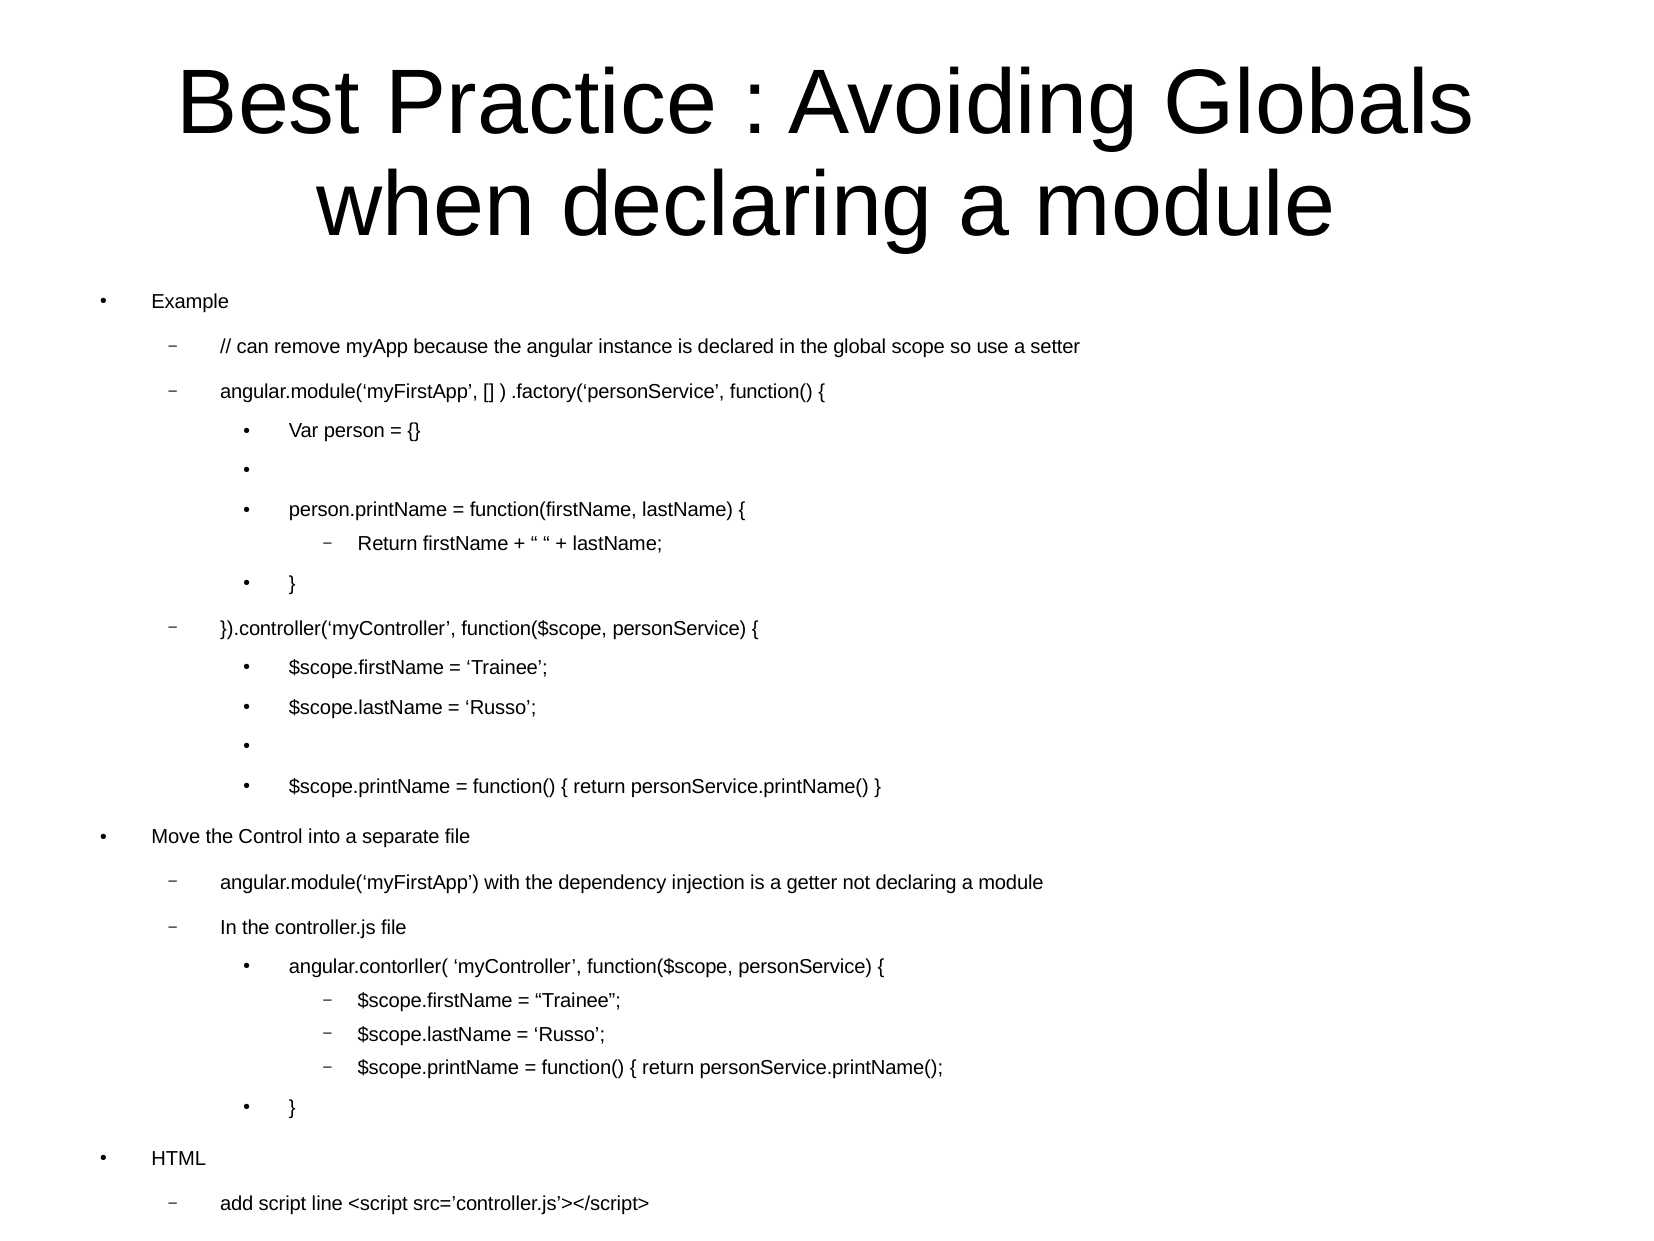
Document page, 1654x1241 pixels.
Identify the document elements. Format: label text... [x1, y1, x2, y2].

title Best Practice : Avoiding Globals when declaring a module [82, 49, 1571, 257]
list Example // can remove myApp because the angular instance is declared in the global scope so use a setter angular.module(‘myFirstApp’, [] ) .factory(‘personService’, function() { Var person = {} person.printName = function(firstName, lastName) { Return firstName + “ “ + lastName; } }).controller(‘myController’, function($scope, personService) { $scope.firstName = ‘Trainee’; $scope.lastName = ‘Russo’; $scope.printName = function() { return personService.printName() } Move the Control into a separate file angular.module(‘myFirstApp’) with the dependency injection is a getter not declaring a module In the controller.js file angular.contorller( ‘myController’, function($scope, personService) { $scope.firstName = “Trainee”; $scope.lastName = ‘Russo’; $scope.printName = function() { return personService.printName(); } HTML add script line <script src=’controller.js’></script> [82, 290, 1571, 1216]
